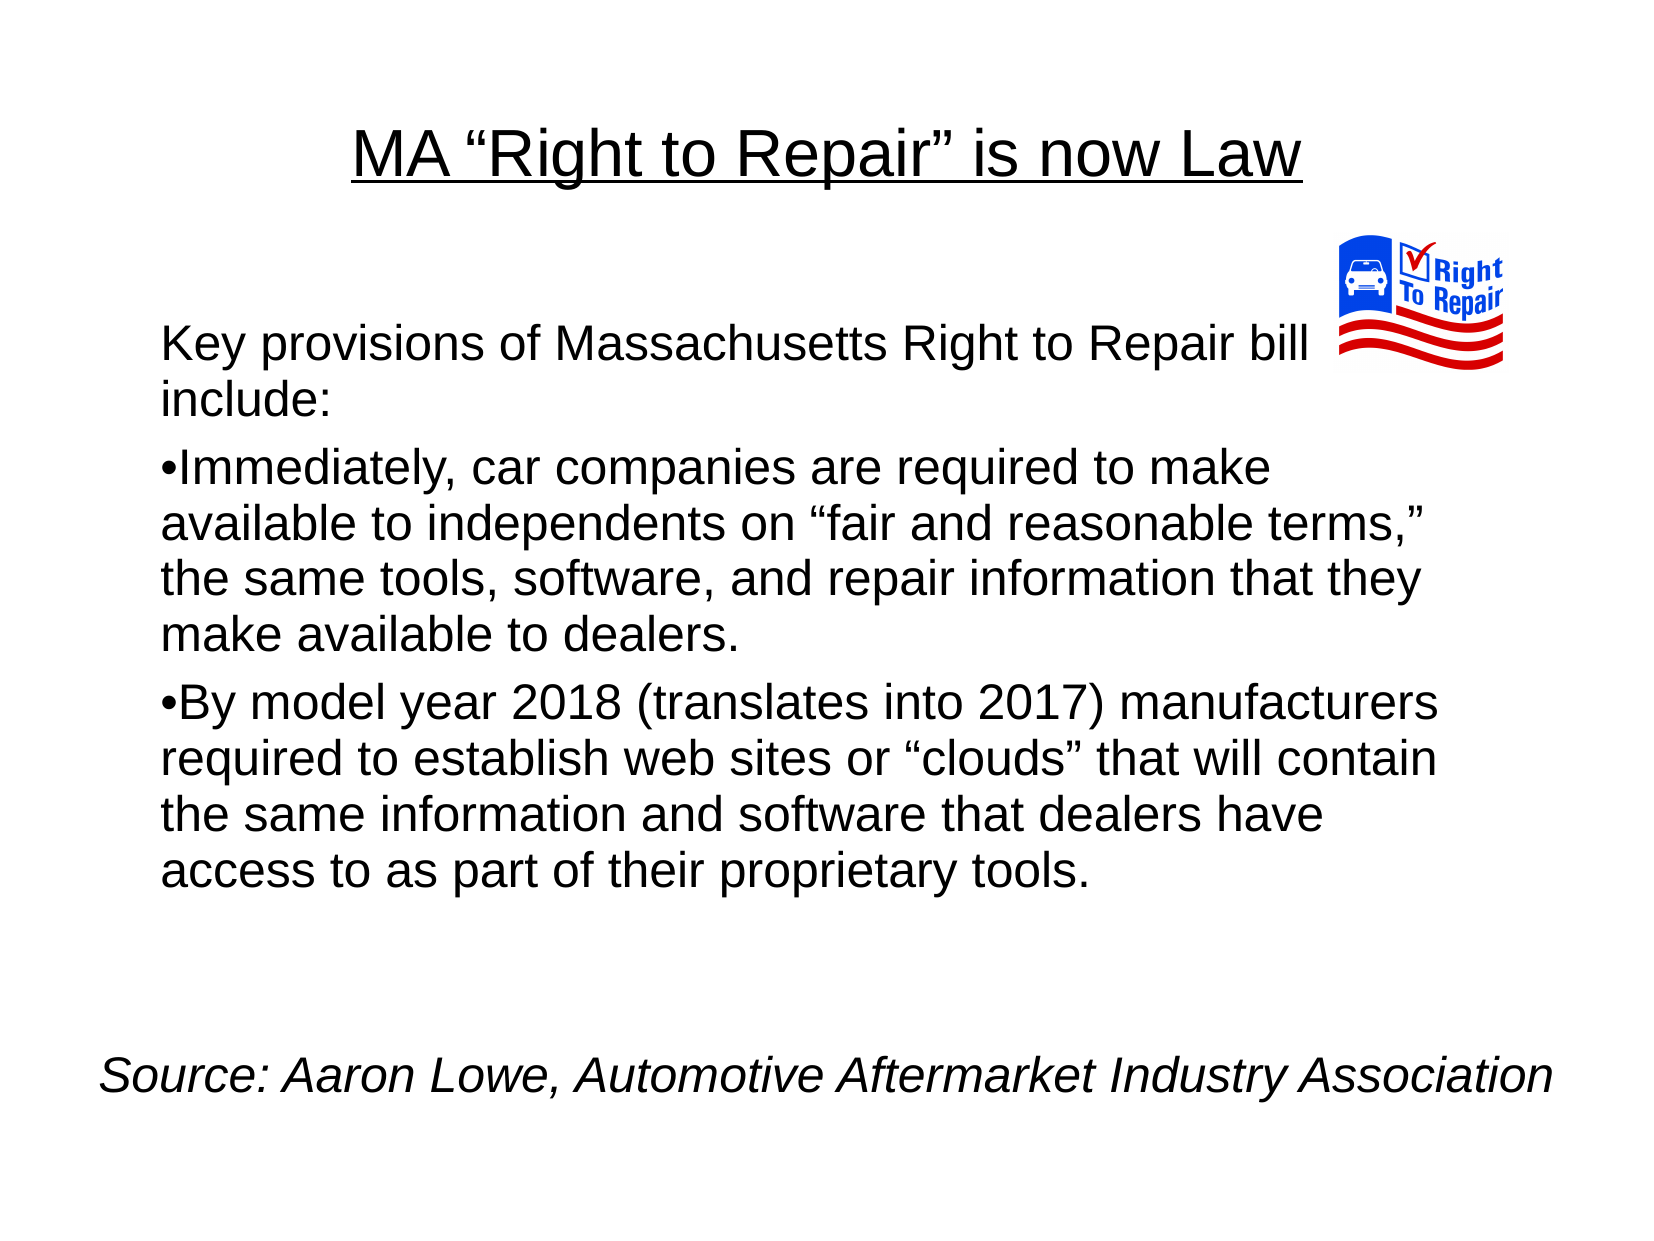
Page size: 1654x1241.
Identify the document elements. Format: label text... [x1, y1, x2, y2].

title MA “Right to Repair” is now Law [82, 49, 1571, 257]
list Key provisions of Massachusetts Right to Repair bill law include: Immediately, car companies are required to make available to independents on “fair and reasonable terms,” the same tools, software, and repair information that they make available to dealers. By model year 2018 (translates into 2017) manufacturers required to establish web sites or “clouds” that will contain the same information and software that dealers have access to as part of their proprietary tools. [145, 307, 1496, 1039]
text_box Source: Aaron Lowe, Automotive Aftermarket Industry Association [83, 1039, 1570, 1111]
picture [1333, 257, 1509, 373]
